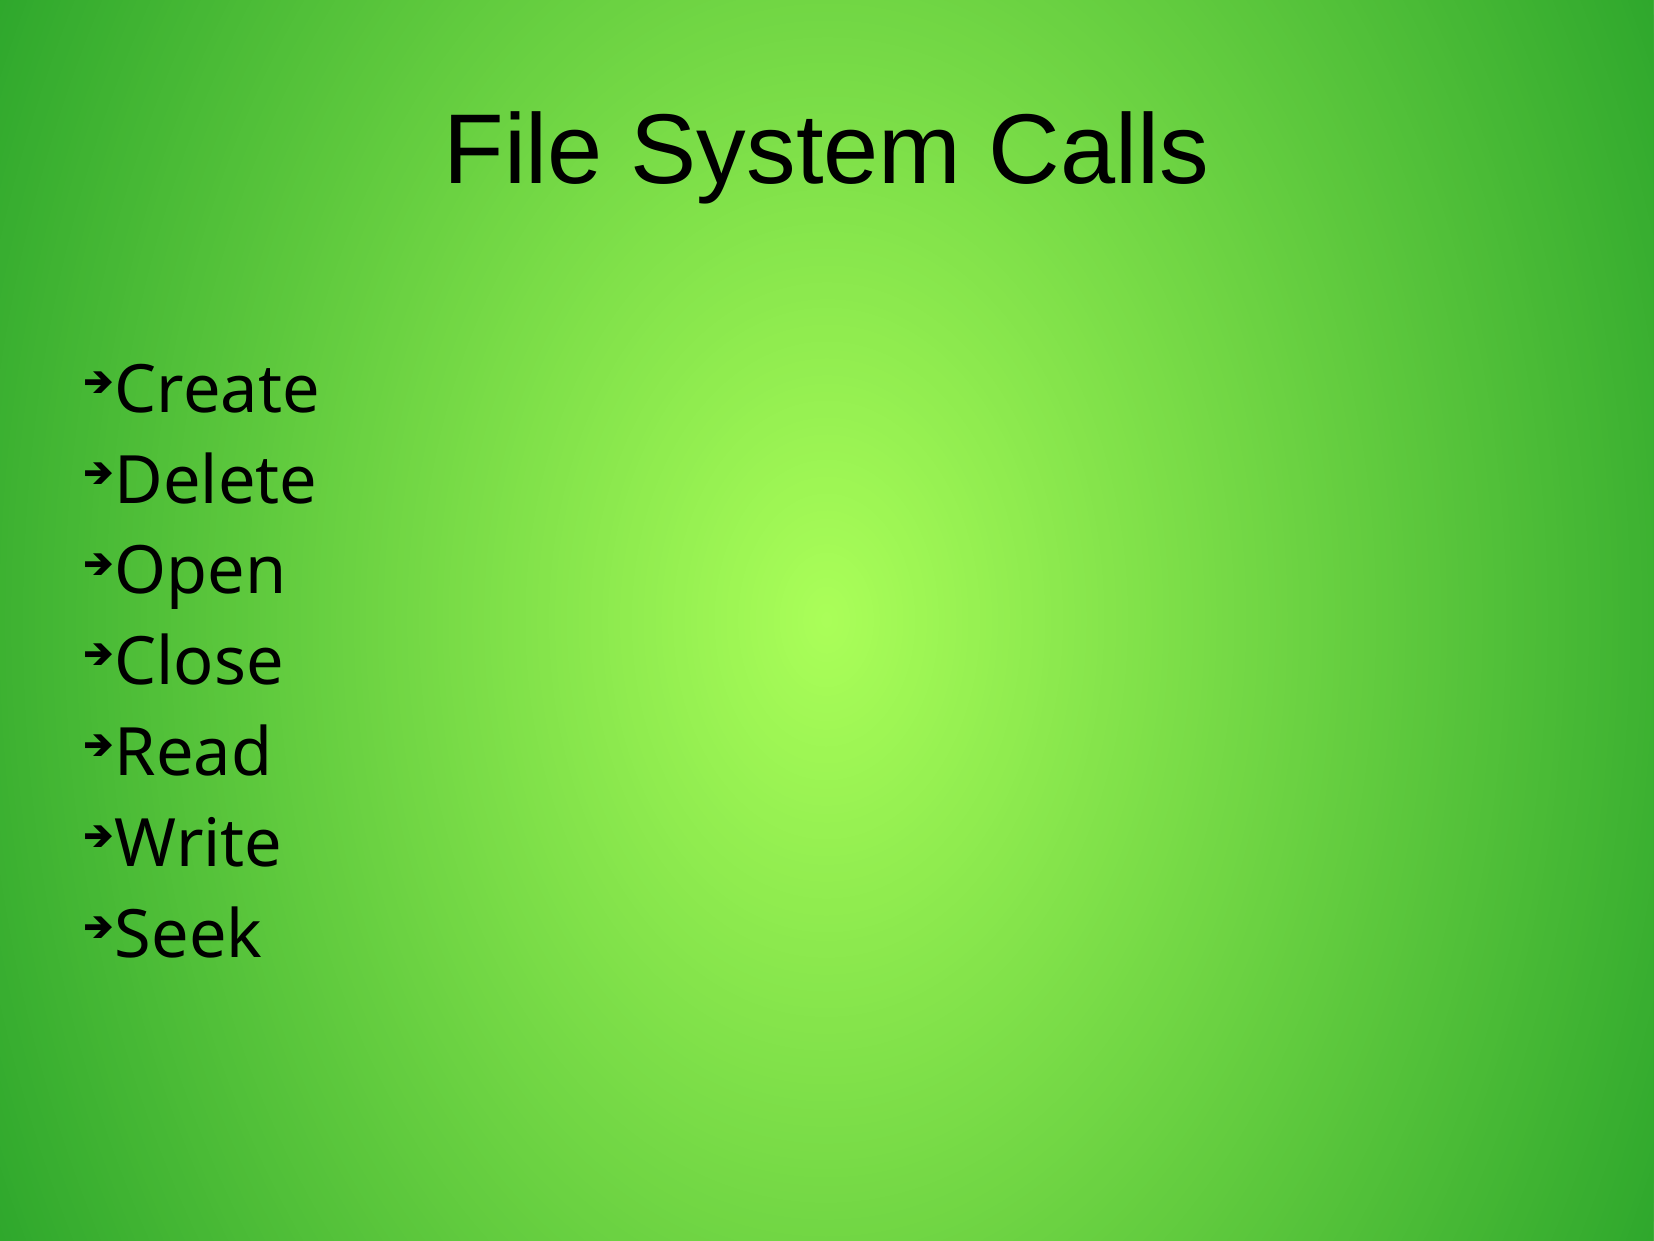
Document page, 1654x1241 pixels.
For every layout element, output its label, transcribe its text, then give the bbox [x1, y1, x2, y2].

title File System Calls [82, 47, 1571, 252]
subtitle Create Delete Open Close Read Write Seek [82, 299, 1571, 1019]
